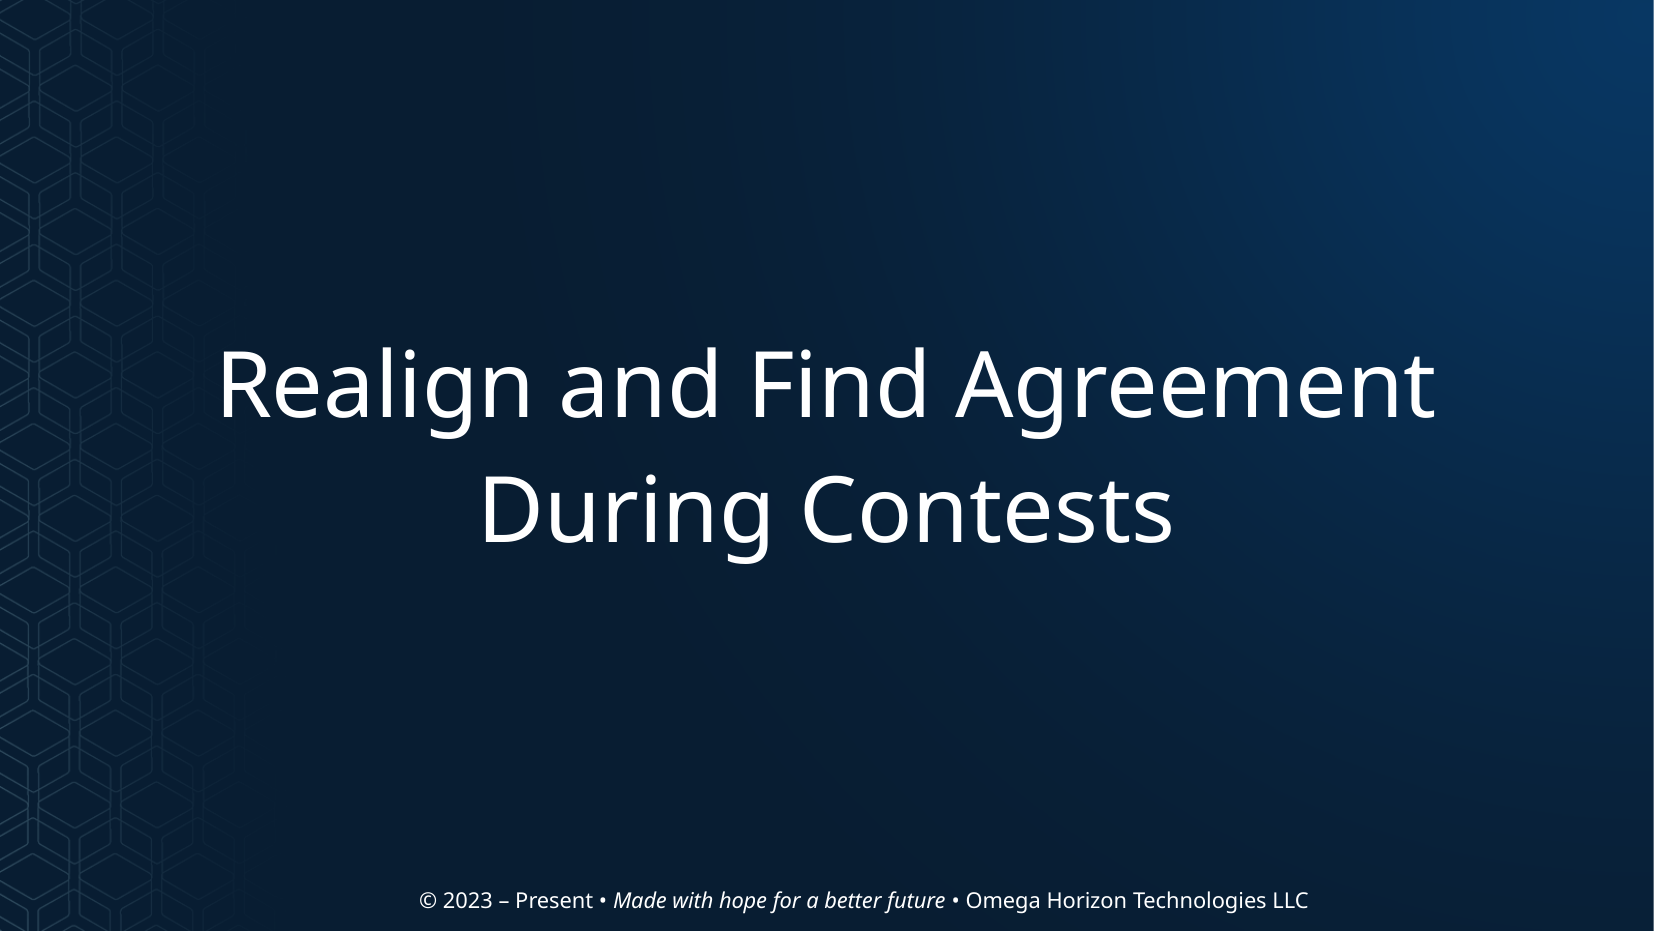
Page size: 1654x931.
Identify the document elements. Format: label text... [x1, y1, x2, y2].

picture [0, 0, 1654, 931]
title Realign and Find Agreement During Contests [82, 337, 1571, 553]
